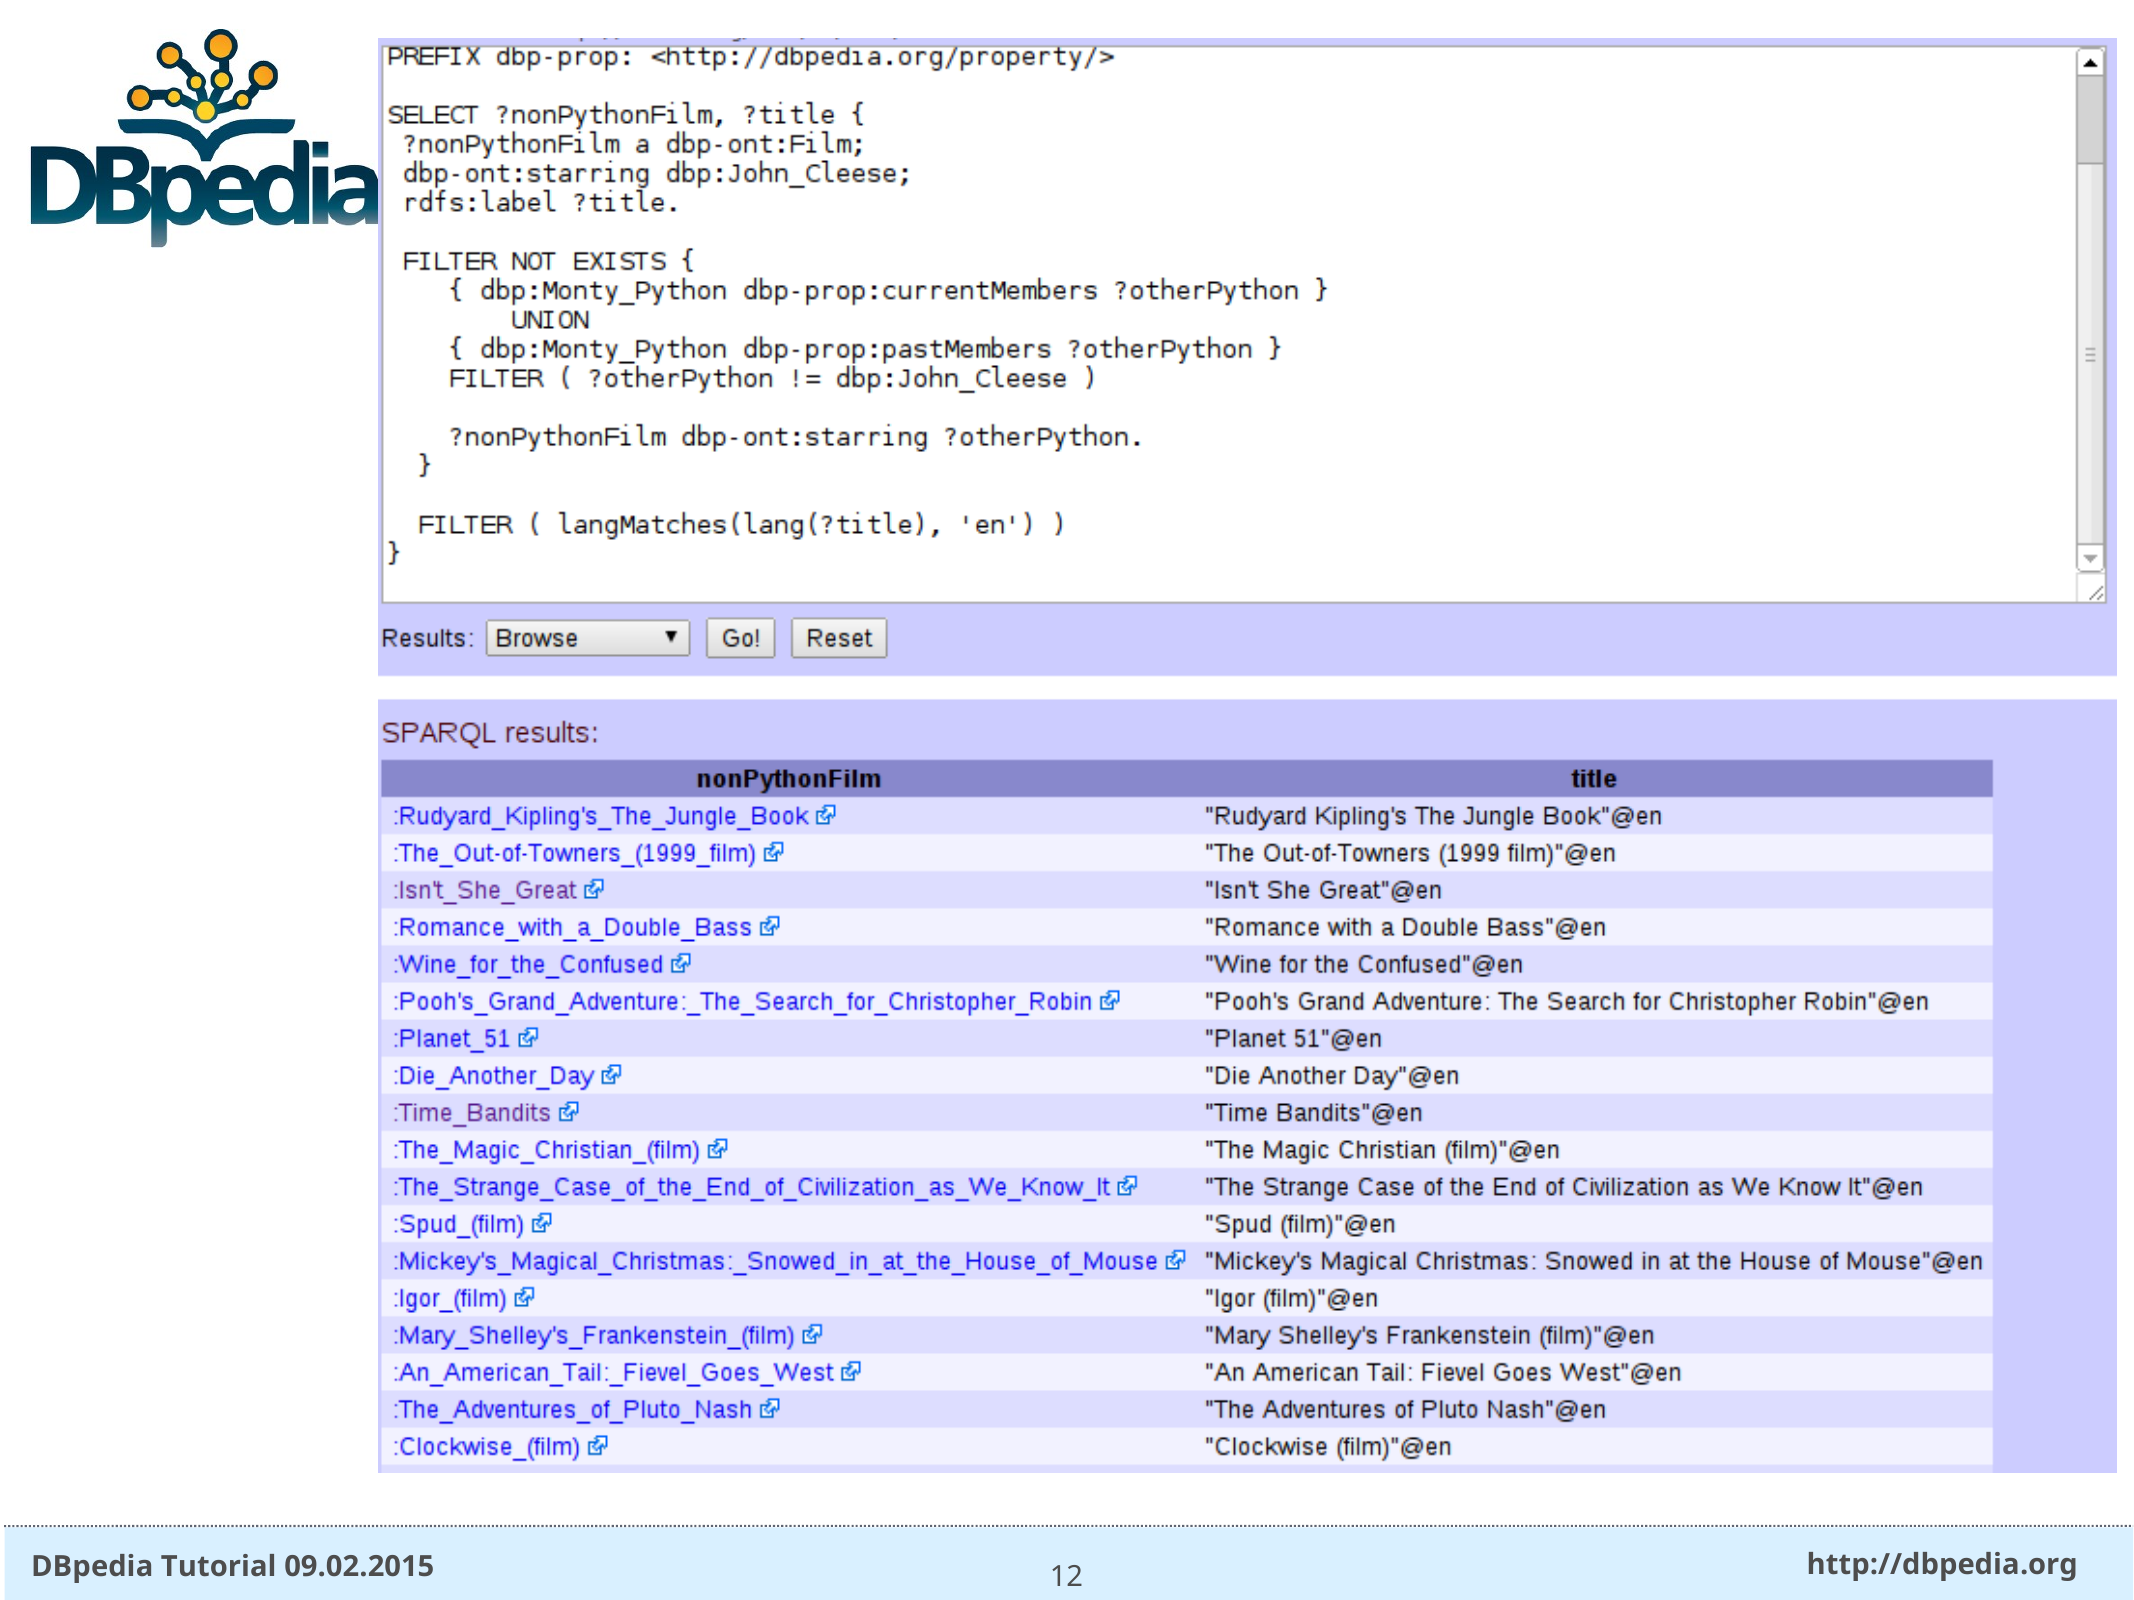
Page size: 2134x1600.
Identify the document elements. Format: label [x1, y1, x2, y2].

picture [27, 29, 2117, 1473]
